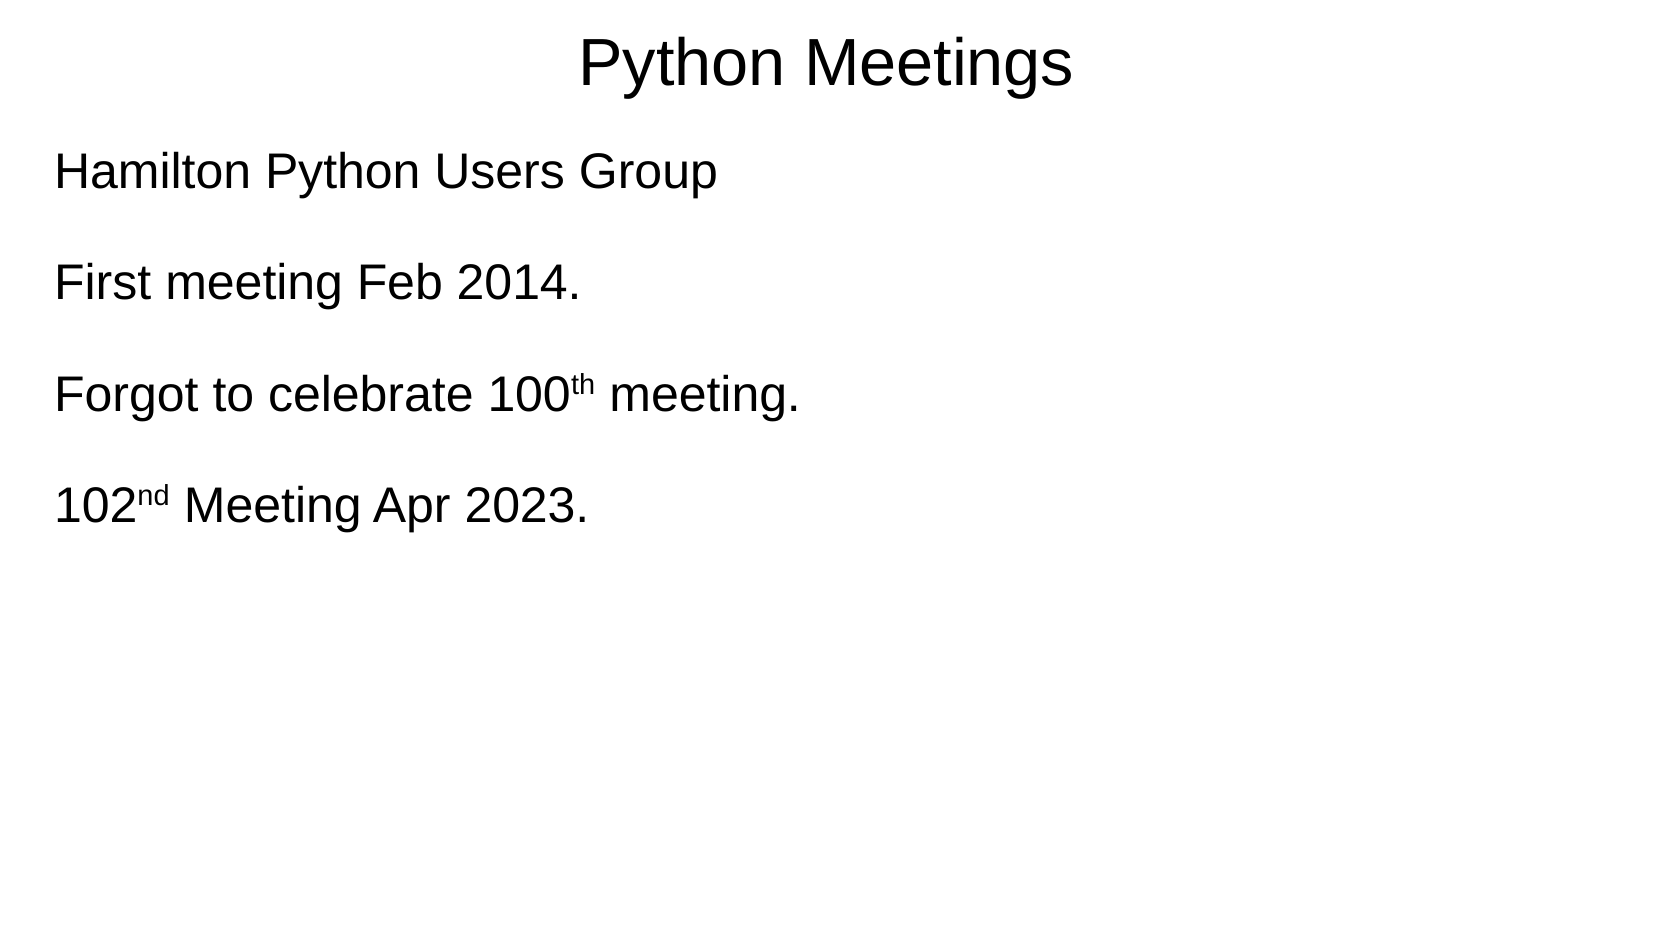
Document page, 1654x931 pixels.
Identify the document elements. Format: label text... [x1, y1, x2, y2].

subtitle Hamilton Python Users Group First meeting Feb 2014. Forgot to celebrate 100th meeting. 102nd Meeting Apr 2023. [54, 143, 1543, 701]
title Python Meetings [82, 24, 1571, 100]
